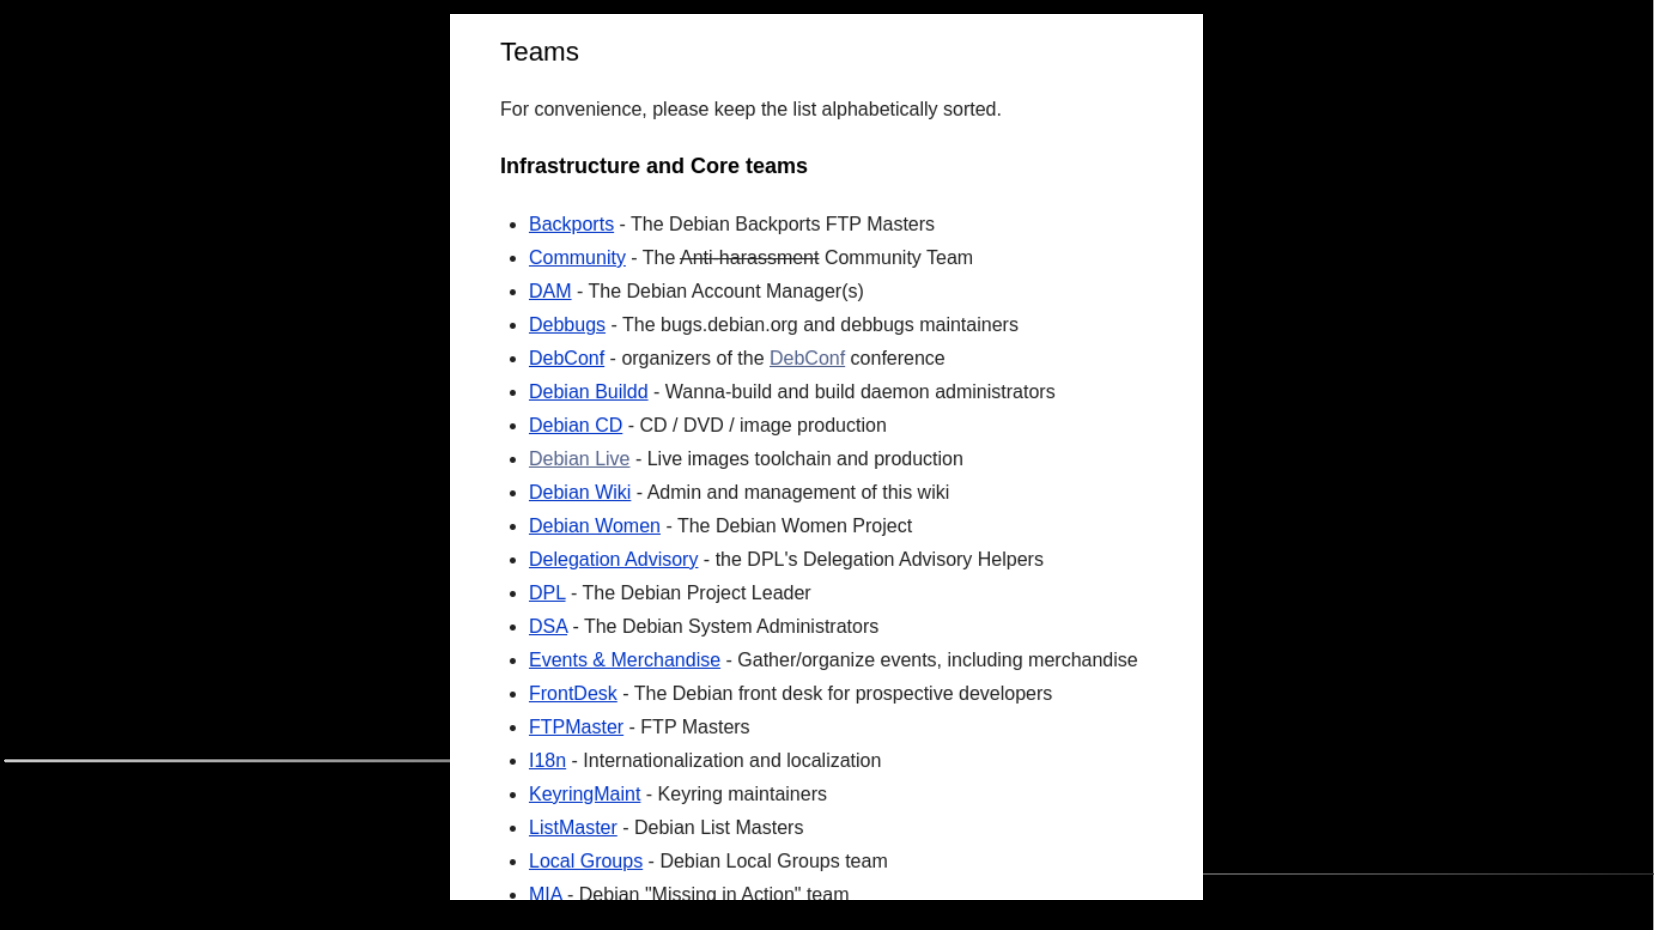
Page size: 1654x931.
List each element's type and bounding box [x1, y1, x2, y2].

picture [450, 14, 1203, 901]
